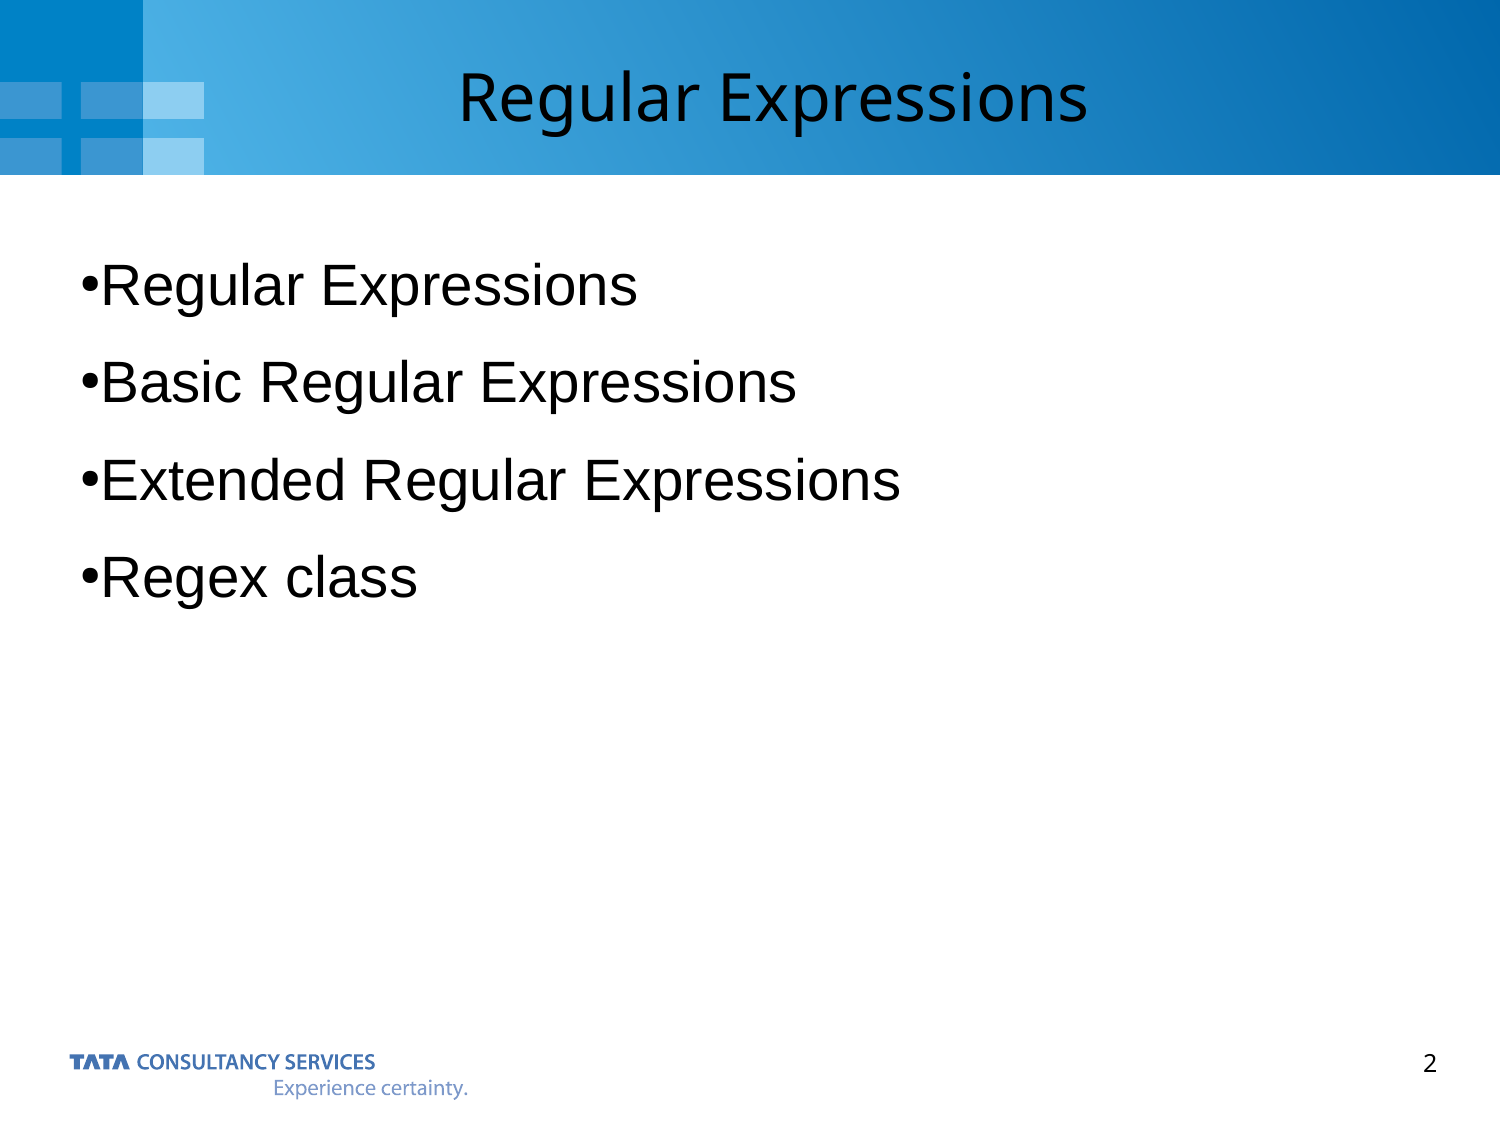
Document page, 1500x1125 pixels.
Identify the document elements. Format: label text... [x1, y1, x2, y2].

text_box Regular Expressions [200, 1, 1347, 189]
text_box Regular Expressions Basic Regular Expressions Extended Regular Expressions Regex class [47, 212, 1453, 1004]
